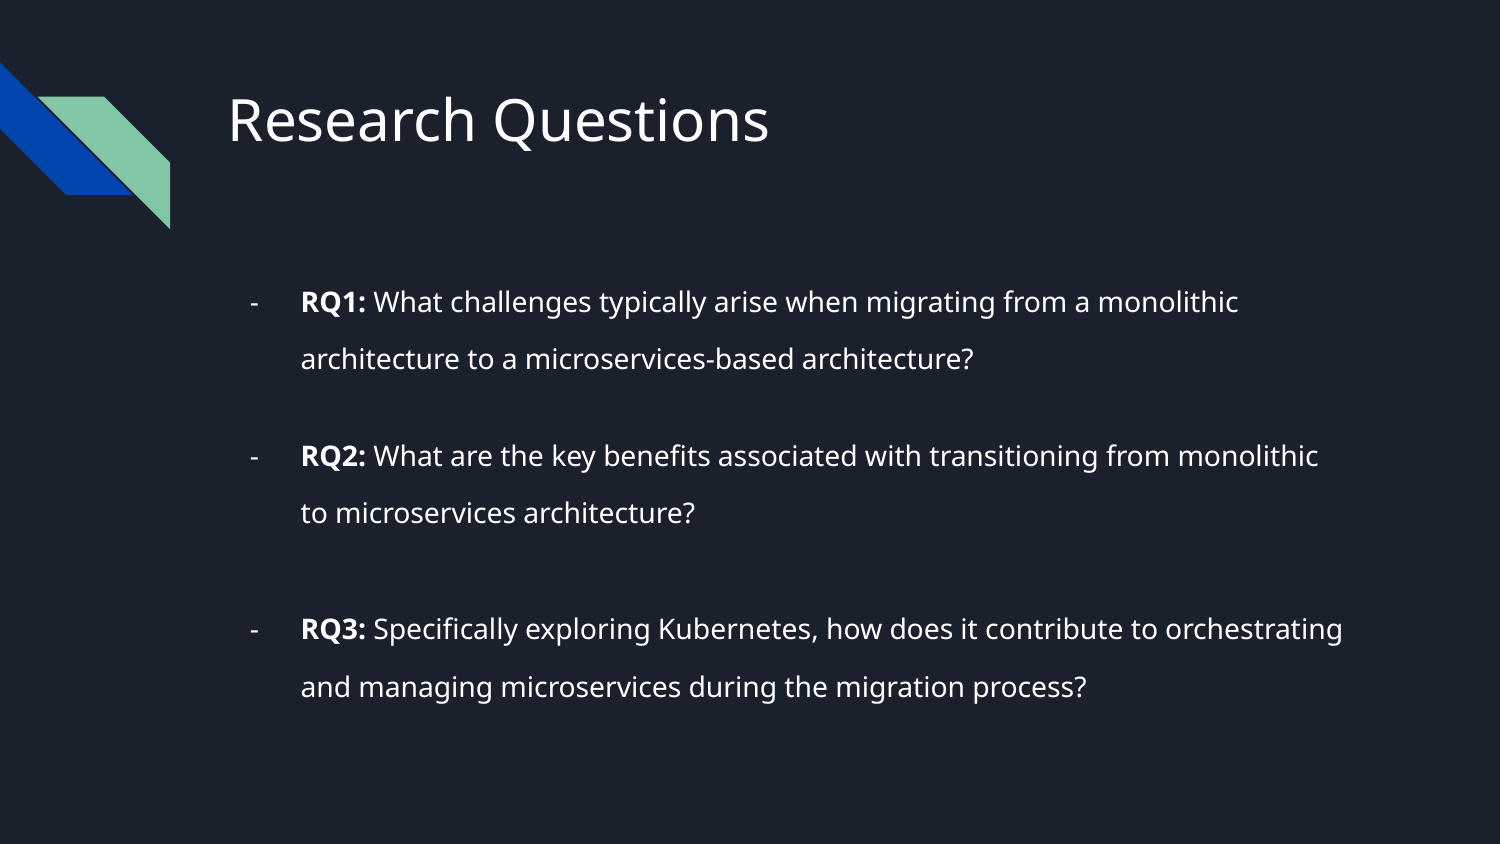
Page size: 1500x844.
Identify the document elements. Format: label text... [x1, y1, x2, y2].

list RQ1: What challenges typically arise when migrating from a monolithic architecture to a microservices-based architecture? RQ2: What are the key benefits associated with transitioning from monolithic to microservices architecture? RQ3: Specifically exploring Kubernetes, how does it contribute to orchestrating and managing microservices during the migration process? [212, 247, 1368, 726]
title Research Questions [212, 64, 1368, 215]
